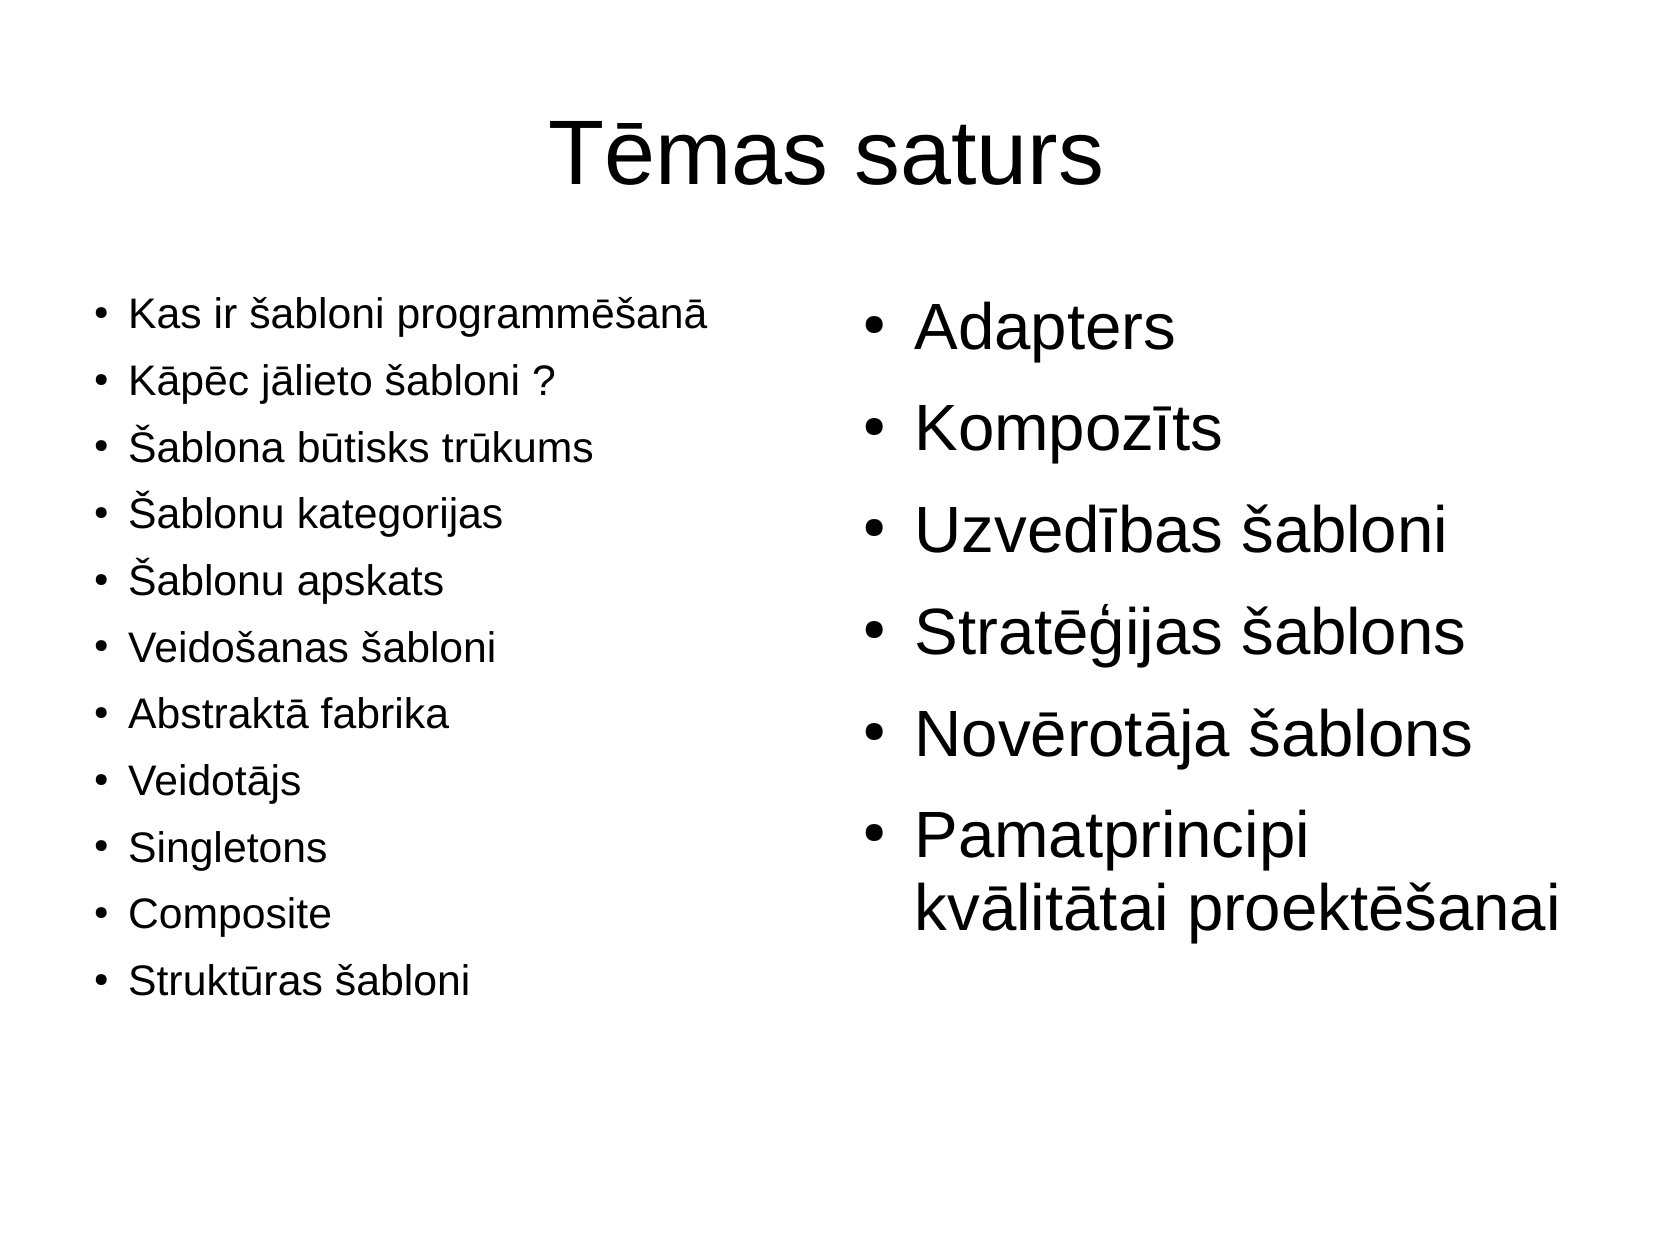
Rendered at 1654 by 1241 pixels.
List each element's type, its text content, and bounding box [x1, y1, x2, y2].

list Adapters Kompozīts Uzvedības šabloni Stratēģijas šablons Novērotāja šablons Pamatprincipi kvālitātai proektēšanai [845, 290, 1572, 1010]
list Kas ir šabloni programmēšanā Kāpēc jālieto šabloni ? Šablona būtisks trūkums Šablonu kategorijas Šablonu apskats Veidošanas šabloni Abstraktā fabrika Veidotājs Singletons Composite Struktūras šabloni [82, 290, 809, 1010]
title Tēmas saturs [82, 49, 1571, 257]
